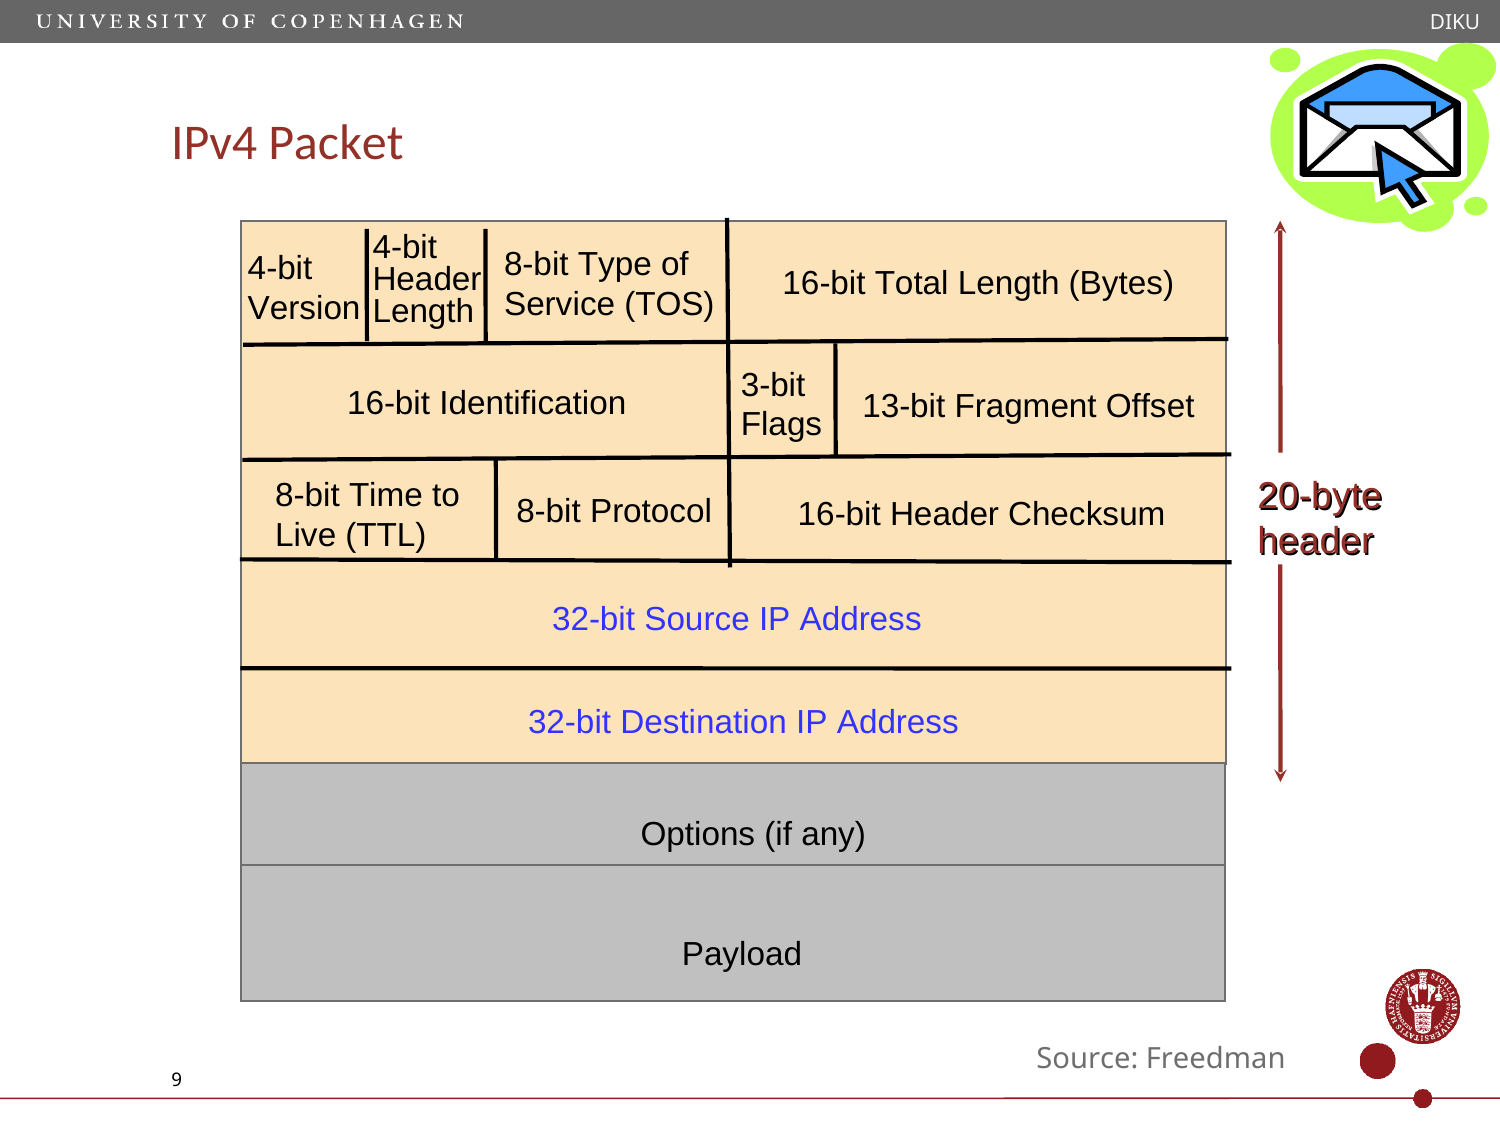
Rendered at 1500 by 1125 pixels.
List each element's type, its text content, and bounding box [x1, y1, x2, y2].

text_box <number> [171, 1067, 522, 1092]
text_box IPv4 Packet [171, 75, 1269, 171]
text_box DIKU [469, 0, 1495, 43]
text_box [730, 221, 1227, 339]
text_box 32-bit Source IP Address [537, 590, 938, 645]
text_box 16-bit Header Checksum [782, 484, 1181, 540]
text_box [240, 562, 1227, 666]
text_box [838, 342, 1227, 454]
text_box 8-bit Type of Service (TOS) [489, 235, 730, 330]
text_box 8-bit Protocol [501, 481, 728, 537]
text_box 16-bit Identification [332, 374, 642, 429]
text_box 32-bit Destination IP Address [513, 692, 975, 748]
picture [1269, 42, 1497, 232]
text_box 8-bit Time to Live (TTL) [260, 465, 485, 561]
text_box [732, 457, 1227, 560]
text_box Source: Freedman [1021, 1031, 1341, 1083]
text_box 16-bit Total Length (Bytes) [767, 254, 1190, 309]
text_box 13-bit Fragment Offset [847, 377, 1211, 432]
text_box [731, 344, 833, 355]
text_box Options (if any) [625, 804, 882, 859]
text_box [370, 337, 483, 341]
text_box 4-bit Version [232, 238, 357, 334]
text_box 4-bit Header Length [357, 226, 497, 337]
picture [0, 910, 1500, 1122]
text_box [240, 221, 725, 238]
text_box 20-byte header [1242, 463, 1397, 569]
text_box [732, 450, 833, 455]
text_box [240, 671, 1227, 1001]
text_box [498, 460, 727, 558]
text_box [488, 330, 725, 341]
text_box 3-bit Flags [726, 355, 838, 450]
text_box Payload [666, 925, 818, 980]
text_box [240, 334, 726, 558]
